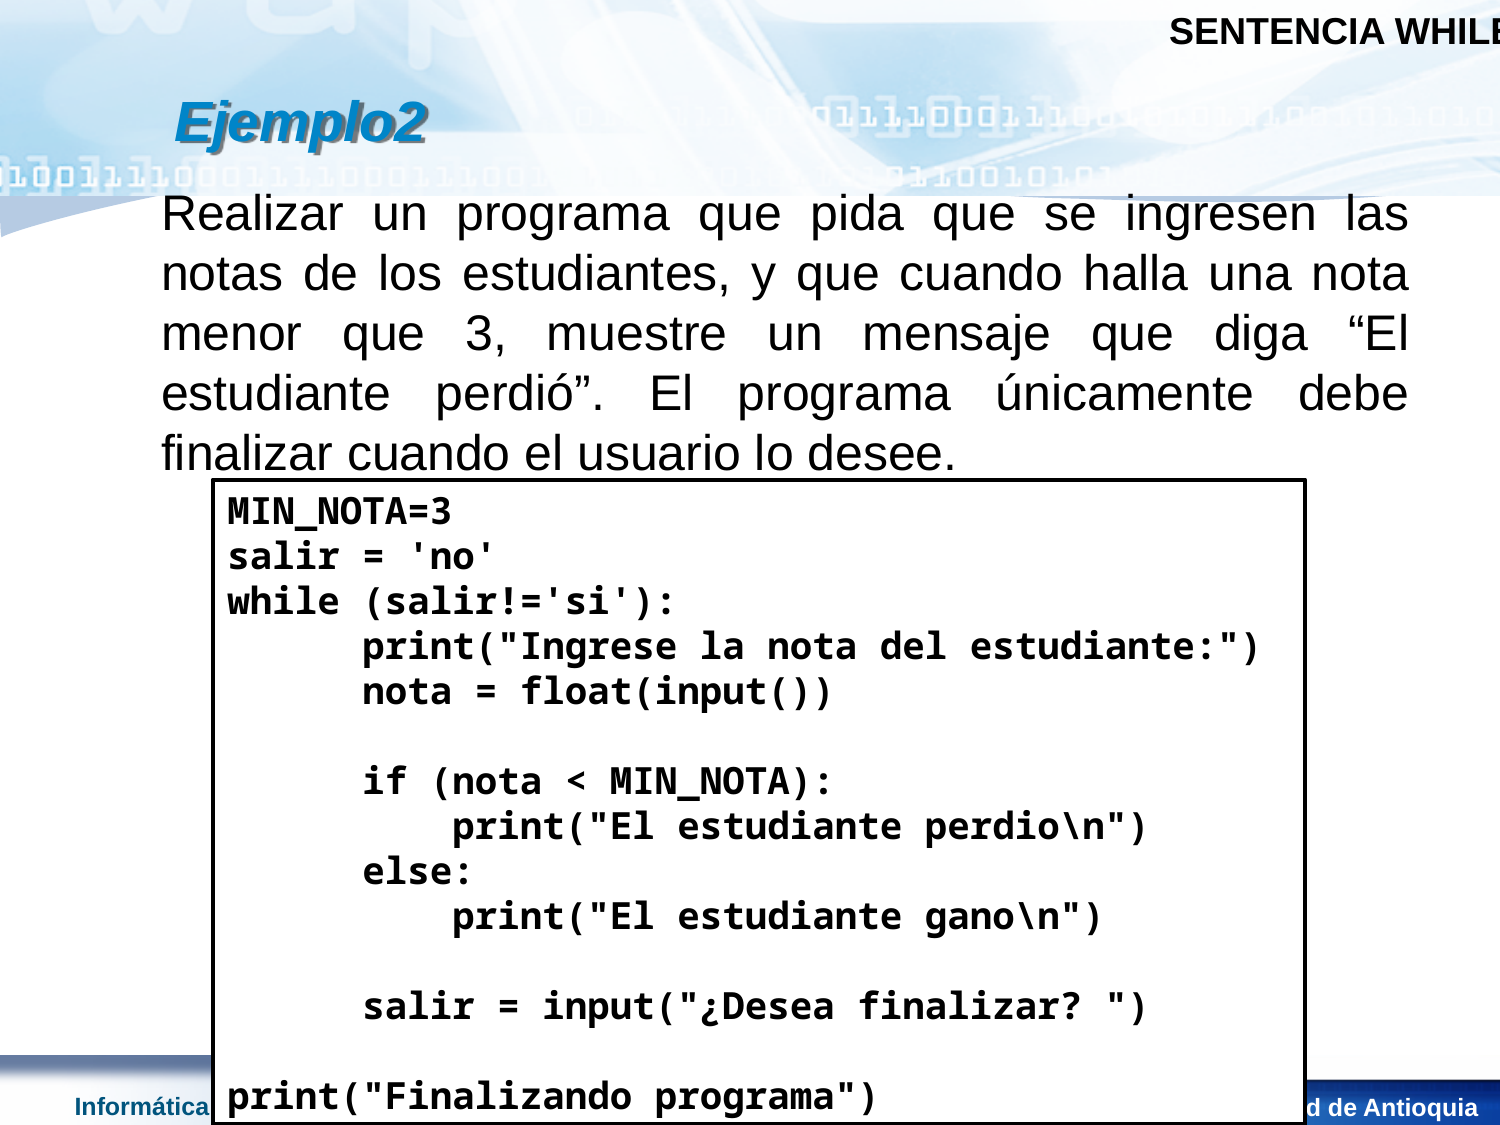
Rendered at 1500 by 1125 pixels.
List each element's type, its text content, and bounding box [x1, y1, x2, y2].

text_box MIN_NOTA=3 salir = 'no' while (salir!='si'): print("Ingrese la nota del estudiante:") nota = float(input()) if (nota < MIN_NOTA): print("El estudiante perdio\n") else: print("El estudiante gano\n") salir = input("¿Desea finalizar? ") print("Finalizando programa") [212, 479, 1306, 1125]
text_box Realizar un programa que pida que se ingresen las notas de los estudiantes, y que cuando halla una nota menor que 3, muestre un mensaje que diga “El estudiante perdió”. El programa únicamente debe finalizar cuando el usuario lo desee. [147, 173, 1424, 487]
picture [0, 0, 1500, 196]
picture [1310, 1105, 1315, 1114]
picture [0, 1055, 212, 1125]
title Ejemplo2 [159, 77, 1412, 161]
text_box SENTENCIA WHILE [1155, 0, 1500, 59]
picture [1306, 1055, 1500, 1125]
